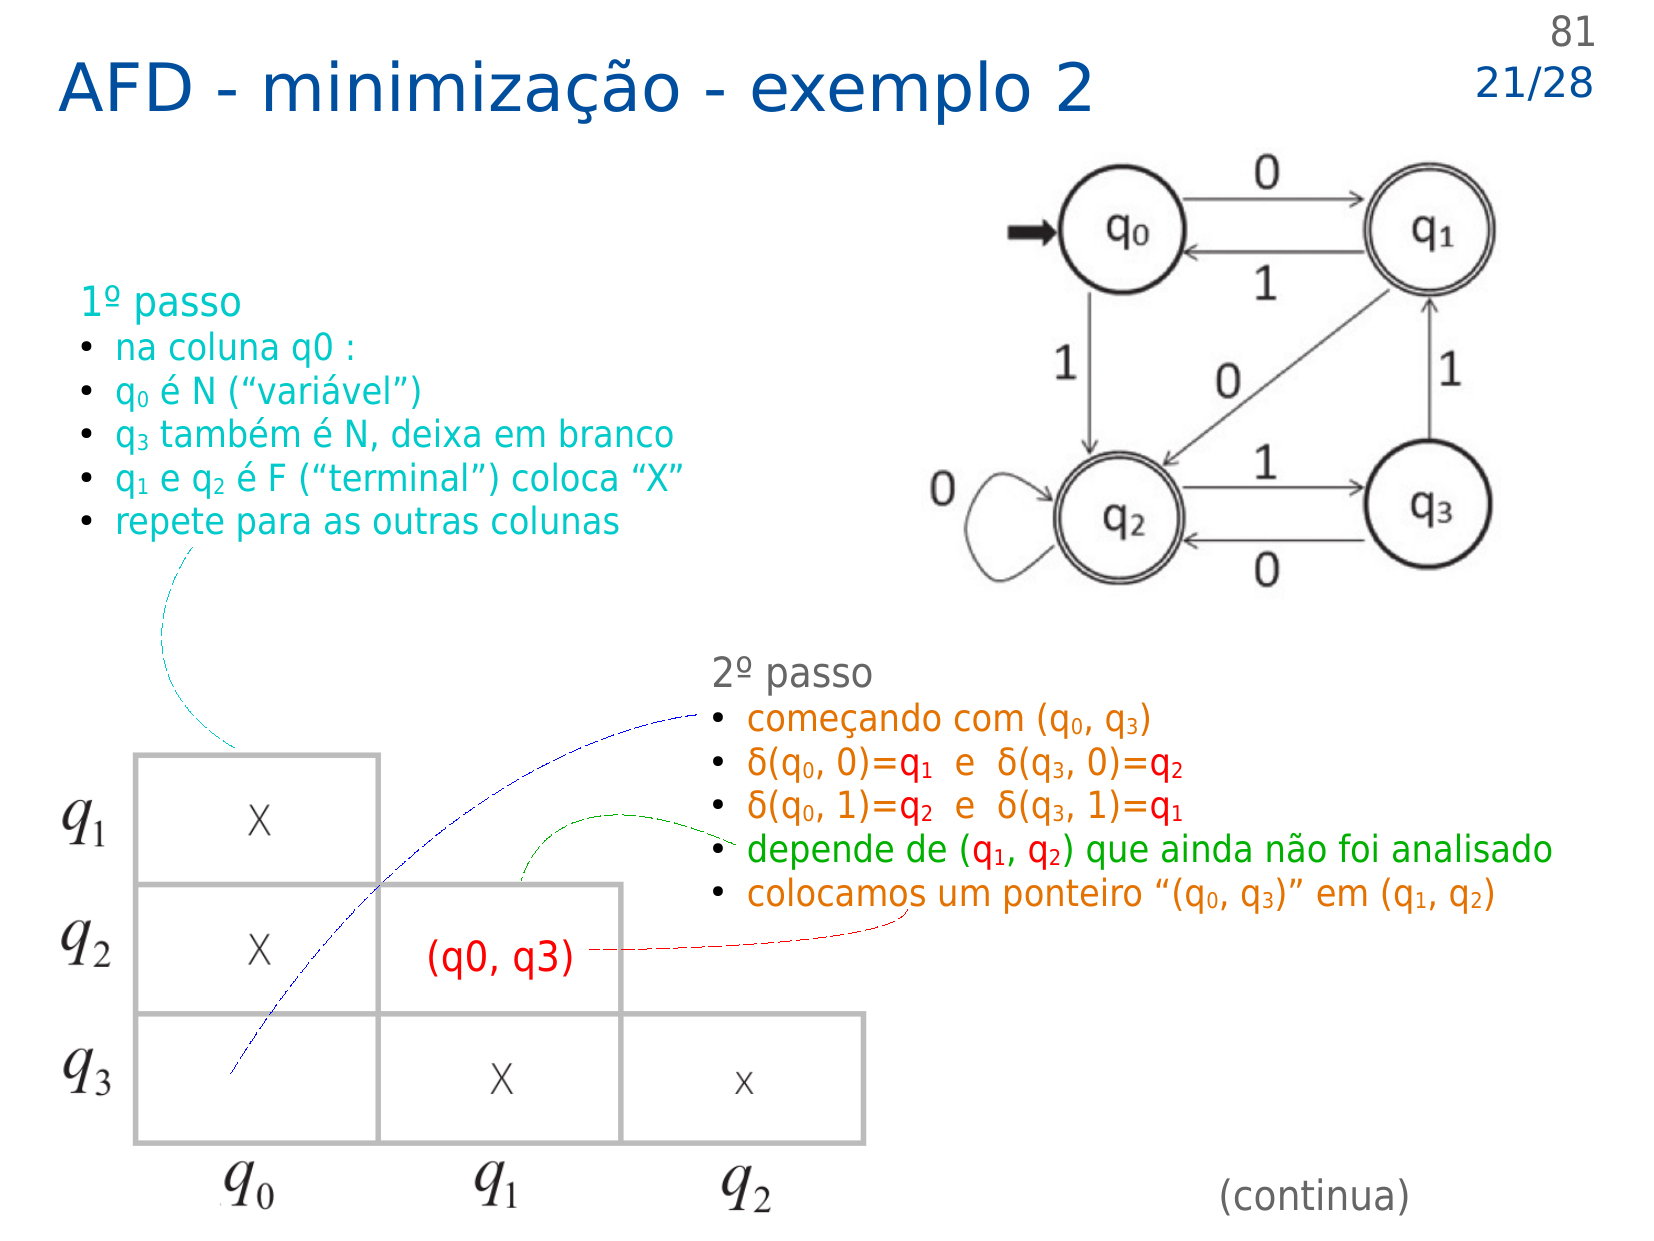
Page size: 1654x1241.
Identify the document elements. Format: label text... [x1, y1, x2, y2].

text_box 1º passo na coluna q0 : q0 é N (“variável”) q3 também é N, deixa em branco q1 e q2 é F (“terminal”) coloca “X” repete para as outras colunas [65, 270, 718, 553]
text_box 2º passo começando com (q0, q3) δ(q0, 0)=q1 e δ(q3, 0)=q2 δ(q0, 1)=q2 e δ(q3, 1)=q1 depende de (q1, q2) que ainda não foi analisado colocamos um ponteiro “(q0, q3)” em (q1, q2) [696, 641, 1610, 924]
picture [59, 747, 874, 1220]
text_box (q0, q3) [411, 925, 591, 990]
title AFD - minimização - exemplo 2 [59, 29, 1625, 148]
text_box (continua) [1203, 1164, 1441, 1230]
picture [921, 147, 1501, 601]
text_box 81 [1375, 0, 1613, 64]
